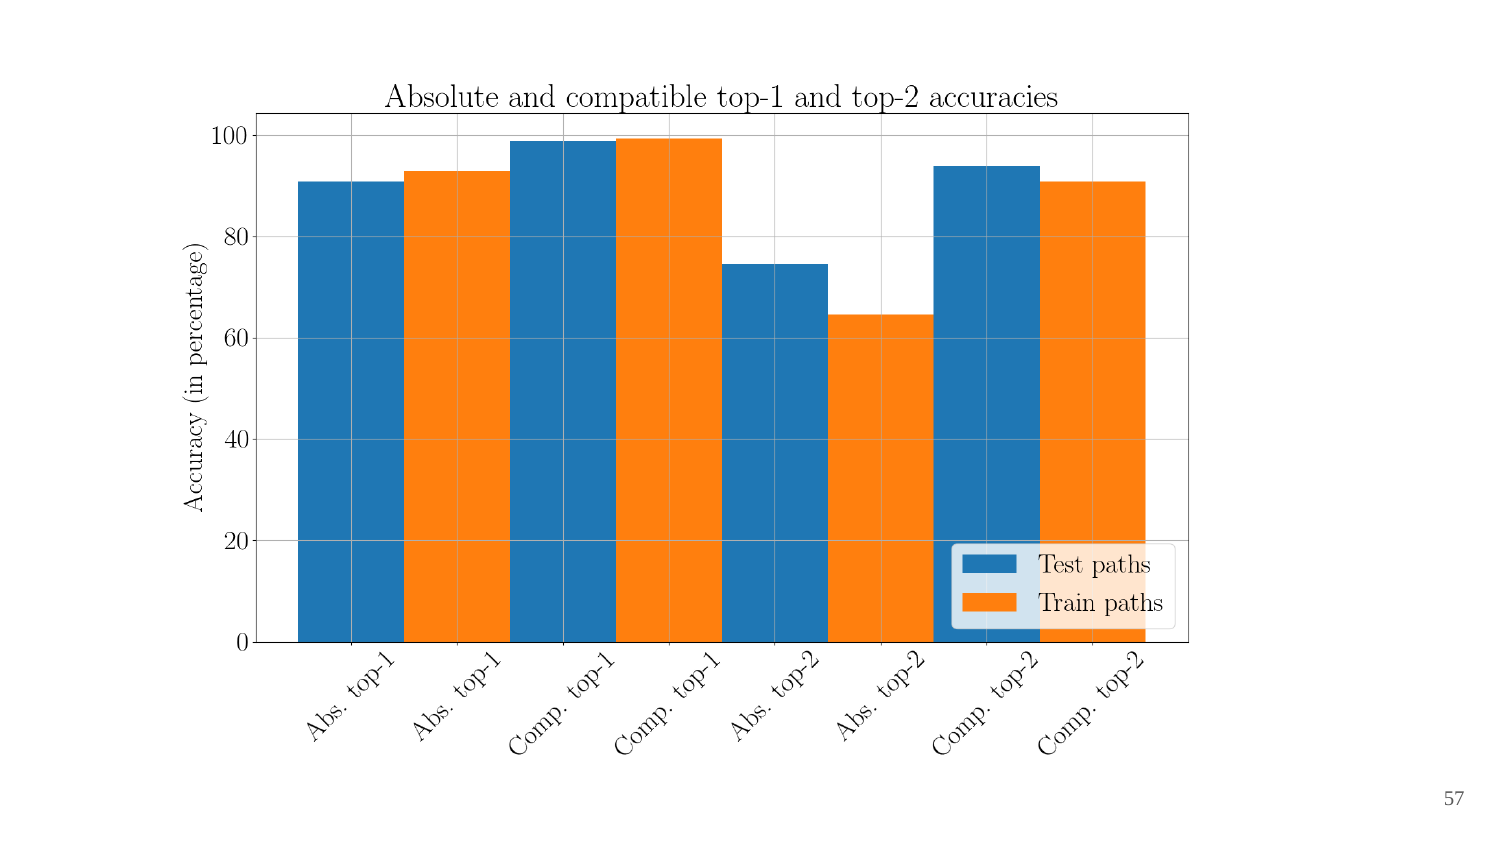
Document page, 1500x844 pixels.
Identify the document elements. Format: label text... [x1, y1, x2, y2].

picture [105, 24, 1308, 765]
slide_number <number> [1389, 764, 1480, 830]
